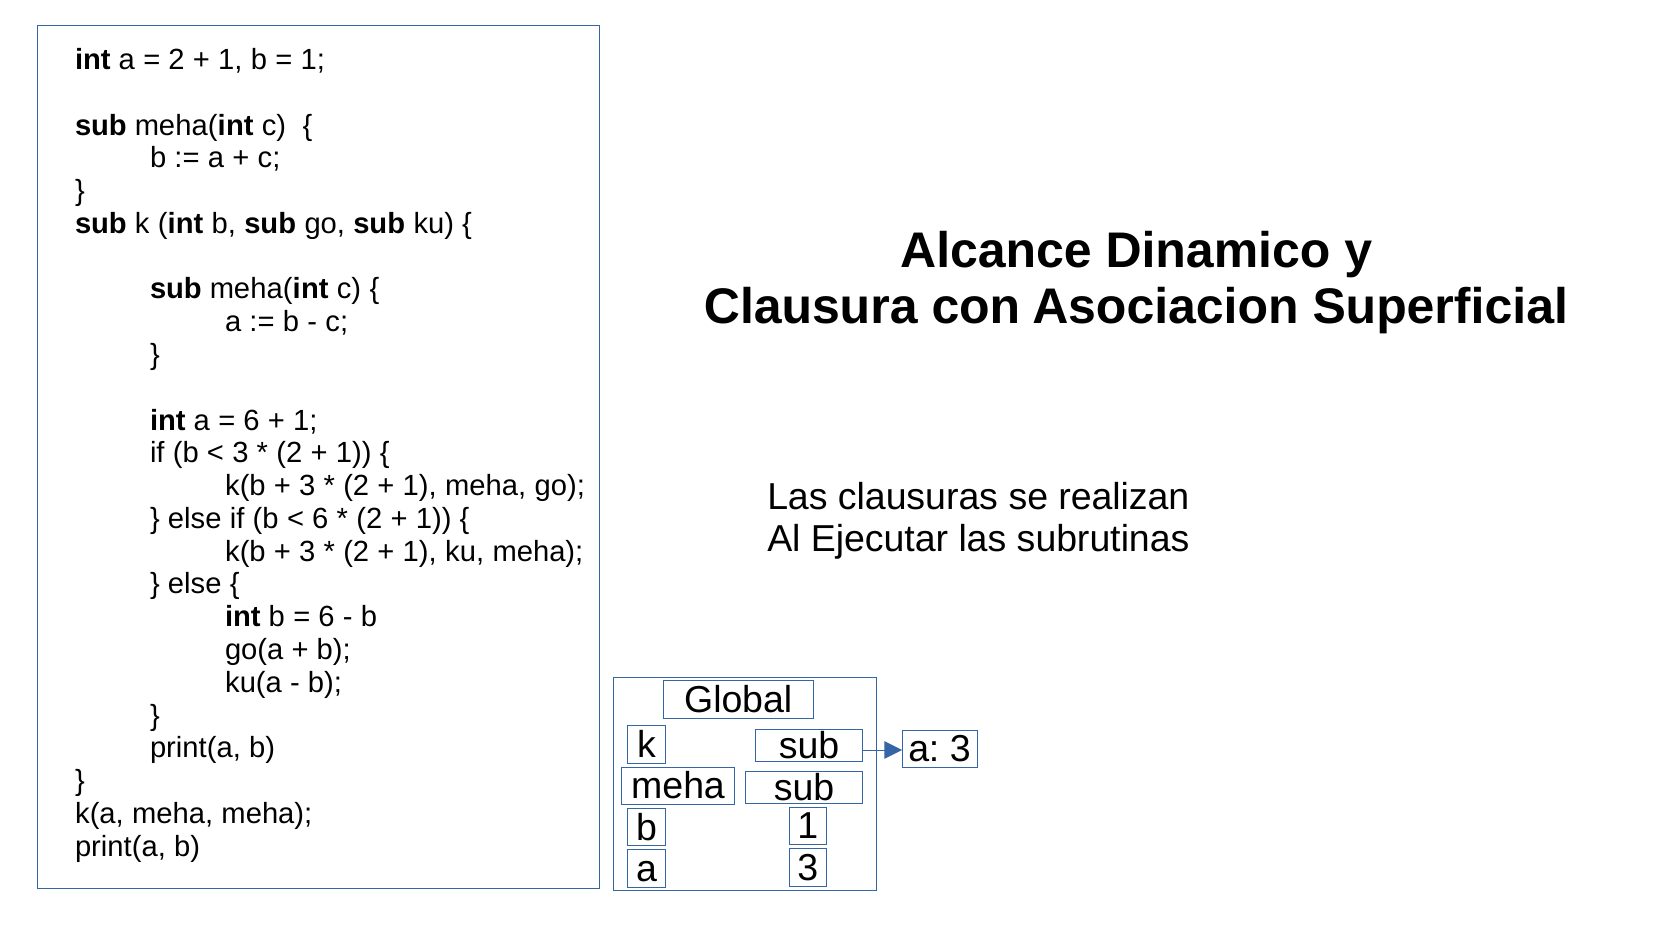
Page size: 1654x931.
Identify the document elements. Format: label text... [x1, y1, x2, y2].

text_box meha [621, 767, 735, 805]
text_box Alcance Dinamico y Clausura con Asociacion Superficial [689, 215, 1584, 342]
text_box sub [755, 729, 863, 762]
text_box a: 3 [902, 730, 978, 768]
text_box a [627, 849, 666, 888]
text_box 1 [789, 807, 827, 845]
text_box 3 [789, 848, 827, 887]
subtitle int a = 2 + 1, b = 1; sub meha(int c) { b := a + c; } sub k (int b, sub go, sub ku) { sub meha(int c) { a := b - c; } int a = 6 + 1; if (b < 3 * (2 + 1)) { k(b + 3 * (2 + 1), meha, go); } else if (b < 6 * (2 + 1)) { k(b + 3 * (2 + 1), ku, meha); } else { int b = 6 - b go(a + b); ku(a - b); } print(a, b) } k(a, meha, meha); print(a, b) [75, 43, 638, 863]
text_box Global [663, 680, 814, 719]
text_box Las clausuras se realizan Al Ejecutar las subrutinas [752, 426, 1215, 651]
text_box k [627, 725, 666, 764]
text_box sub [745, 771, 863, 804]
text_box b [627, 808, 666, 846]
